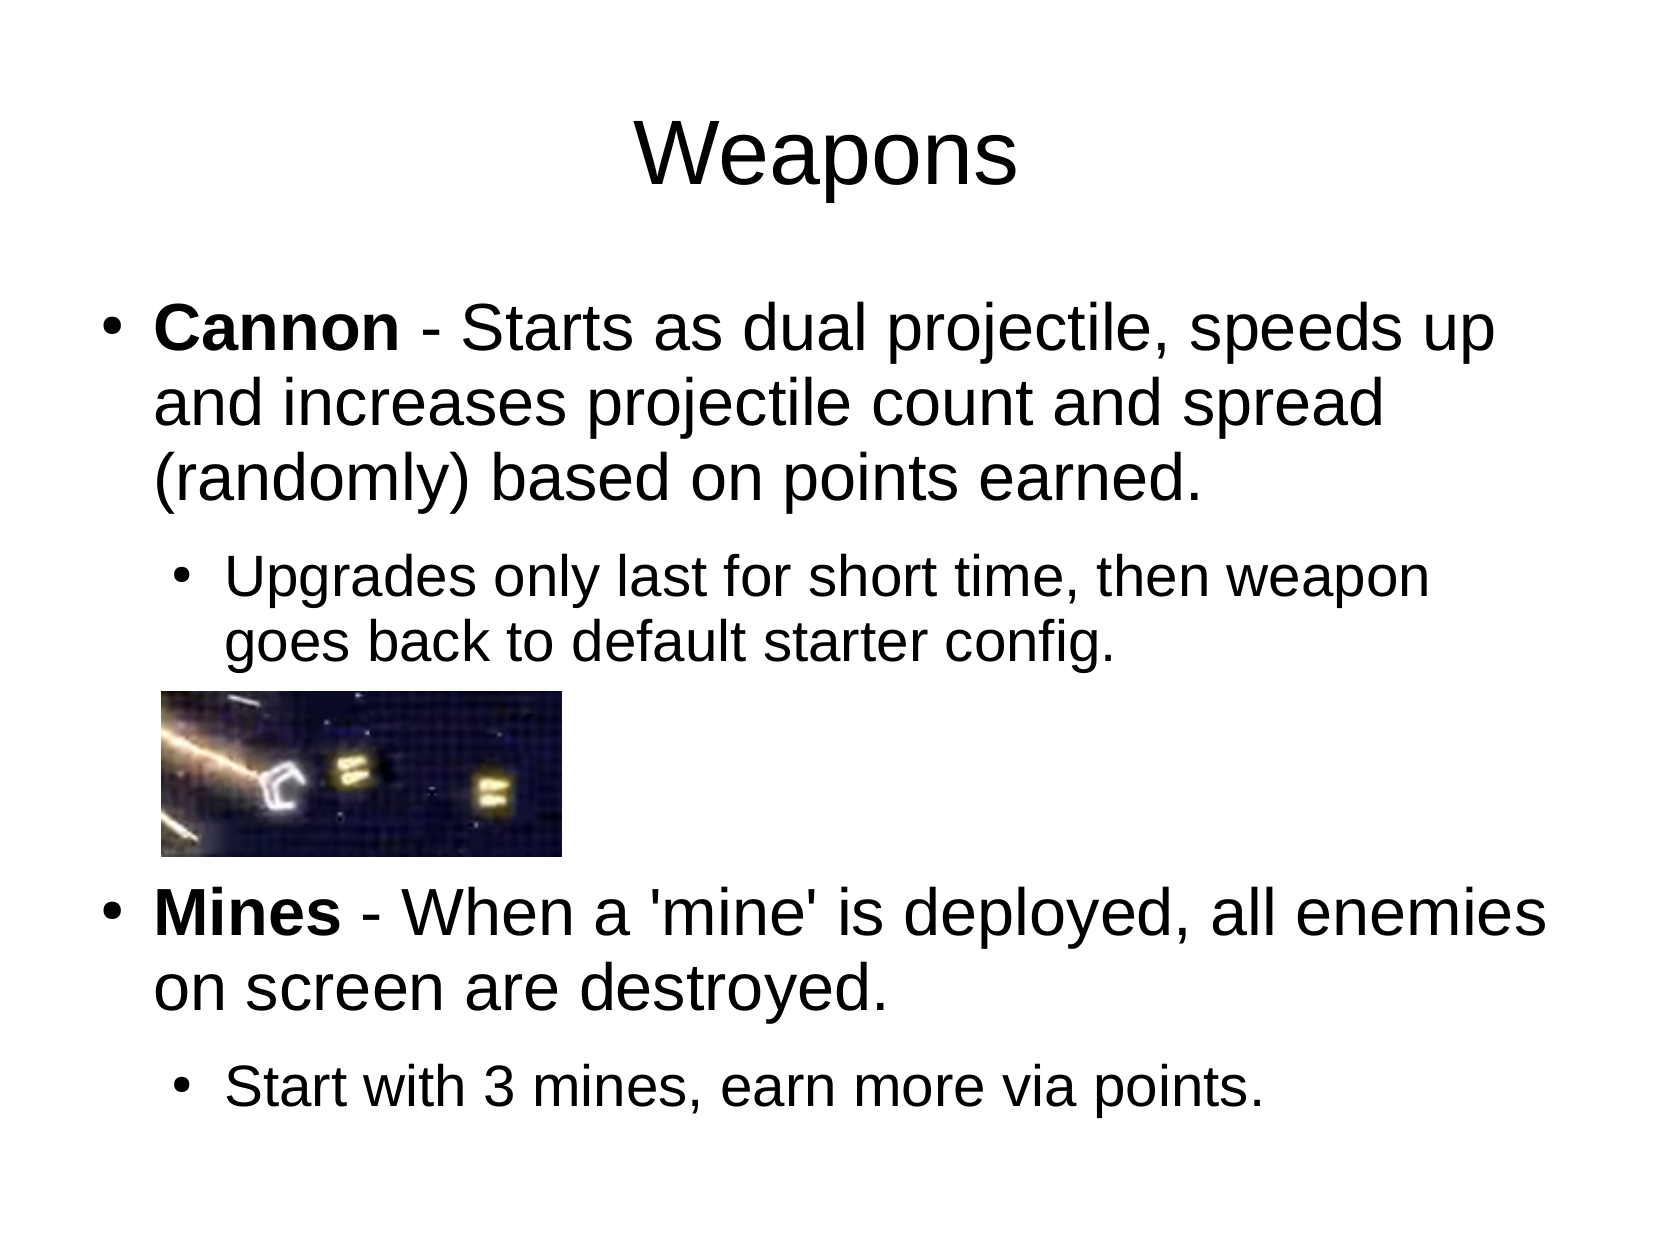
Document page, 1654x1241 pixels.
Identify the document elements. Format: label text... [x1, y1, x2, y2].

list Cannon - Starts as dual projectile, speeds up and increases projectile count and spread (randomly) based on points earned. Upgrades only last for short time, then weapon goes back to default starter config. Mines - When a 'mine' is deployed, all enemies on screen are destroyed. Start with 3 mines, earn more via points. [82, 290, 1571, 1118]
picture [161, 691, 562, 857]
title Weapons [82, 49, 1571, 257]
